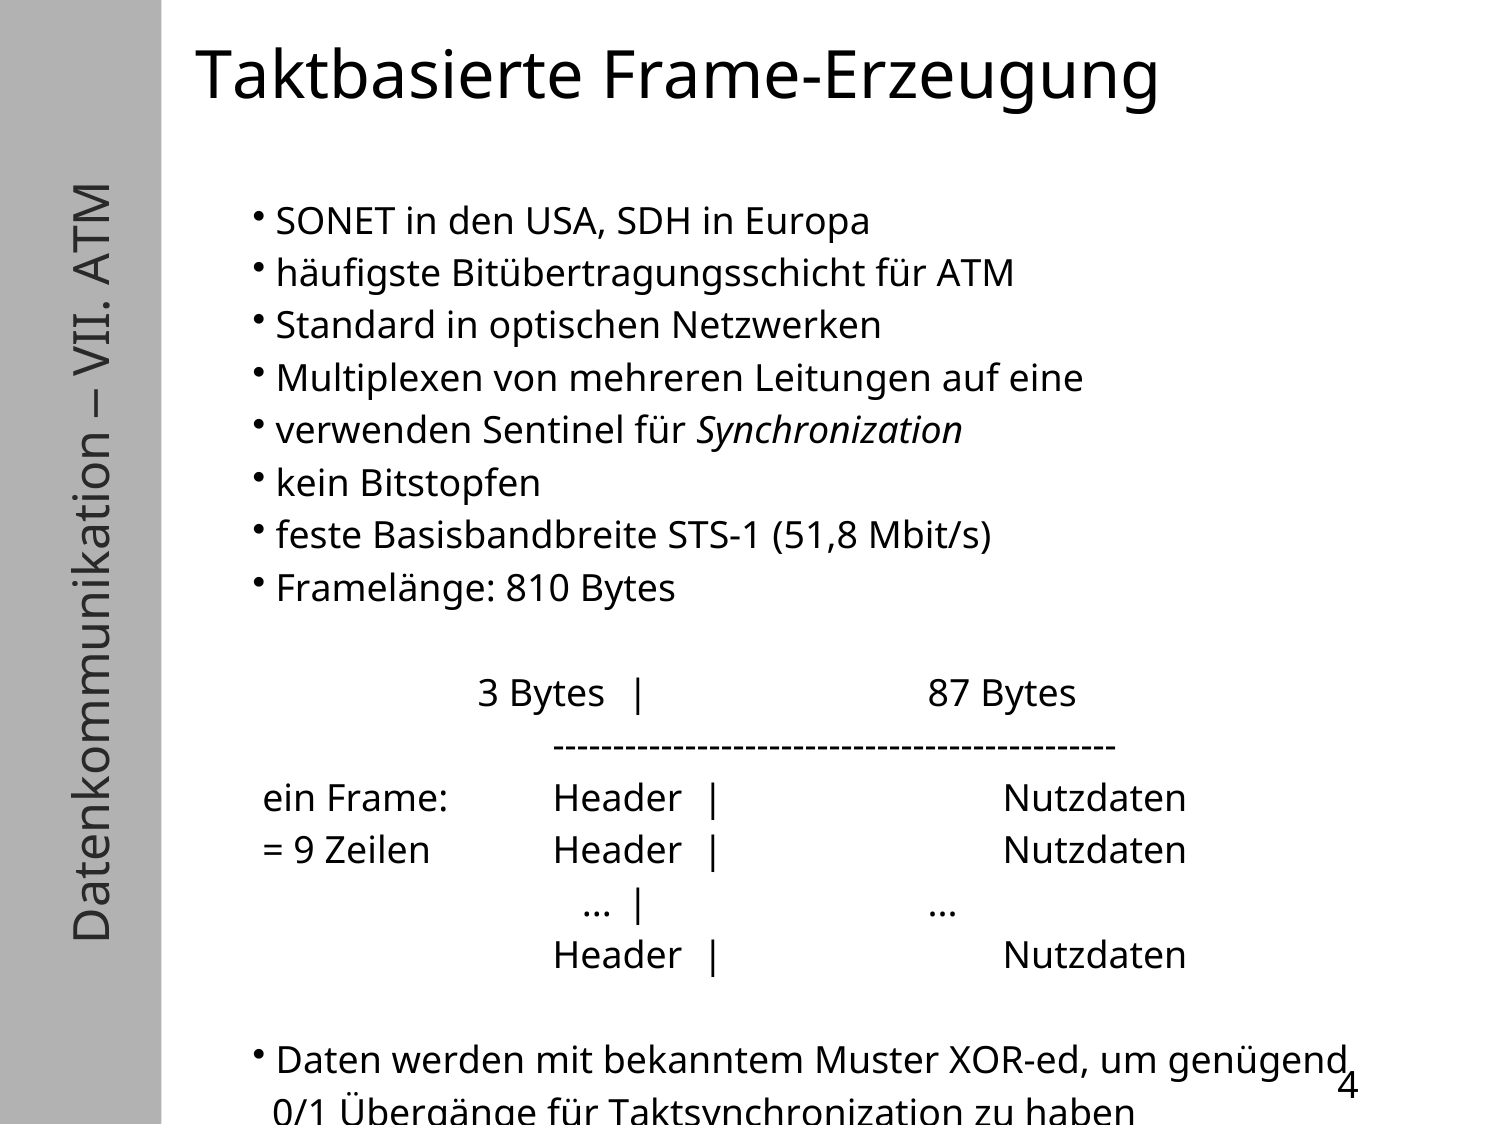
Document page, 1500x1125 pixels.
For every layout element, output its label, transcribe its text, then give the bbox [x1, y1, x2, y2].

text_box [0, 0, 161, 1124]
text_box [212, 162, 1461, 311]
text_box SONET in den USA, SDH in Europa häufigste Bitübertragungsschicht für ATM Standard in optischen Netzwerken Multiplexen von mehreren Leitungen auf eine verwenden Sentinel für Synchronization kein Bitstopfen feste Basisbandbreite STS-1 (51,8 Mbit/s) Framelänge: 810 Bytes 3 Bytes | 87 Bytes ----------------------------------------------- ein Frame: Header | Nutzdaten = 9 Zeilen Header | Nutzdaten ... | ... Header | Nutzdaten Daten werden mit bekanntem Muster XOR-ed, um genügend 0/1 Übergänge für Taktsynchronization zu haben Sprachkanal zu Wartung :-) [237, 187, 1458, 1052]
text_box Datenkommunikation – VII. ATM [48, 1, 130, 1125]
text_box Taktbasierte Frame-Erzeugung [195, 25, 1163, 120]
text_box <number> [1337, 1054, 1500, 1109]
